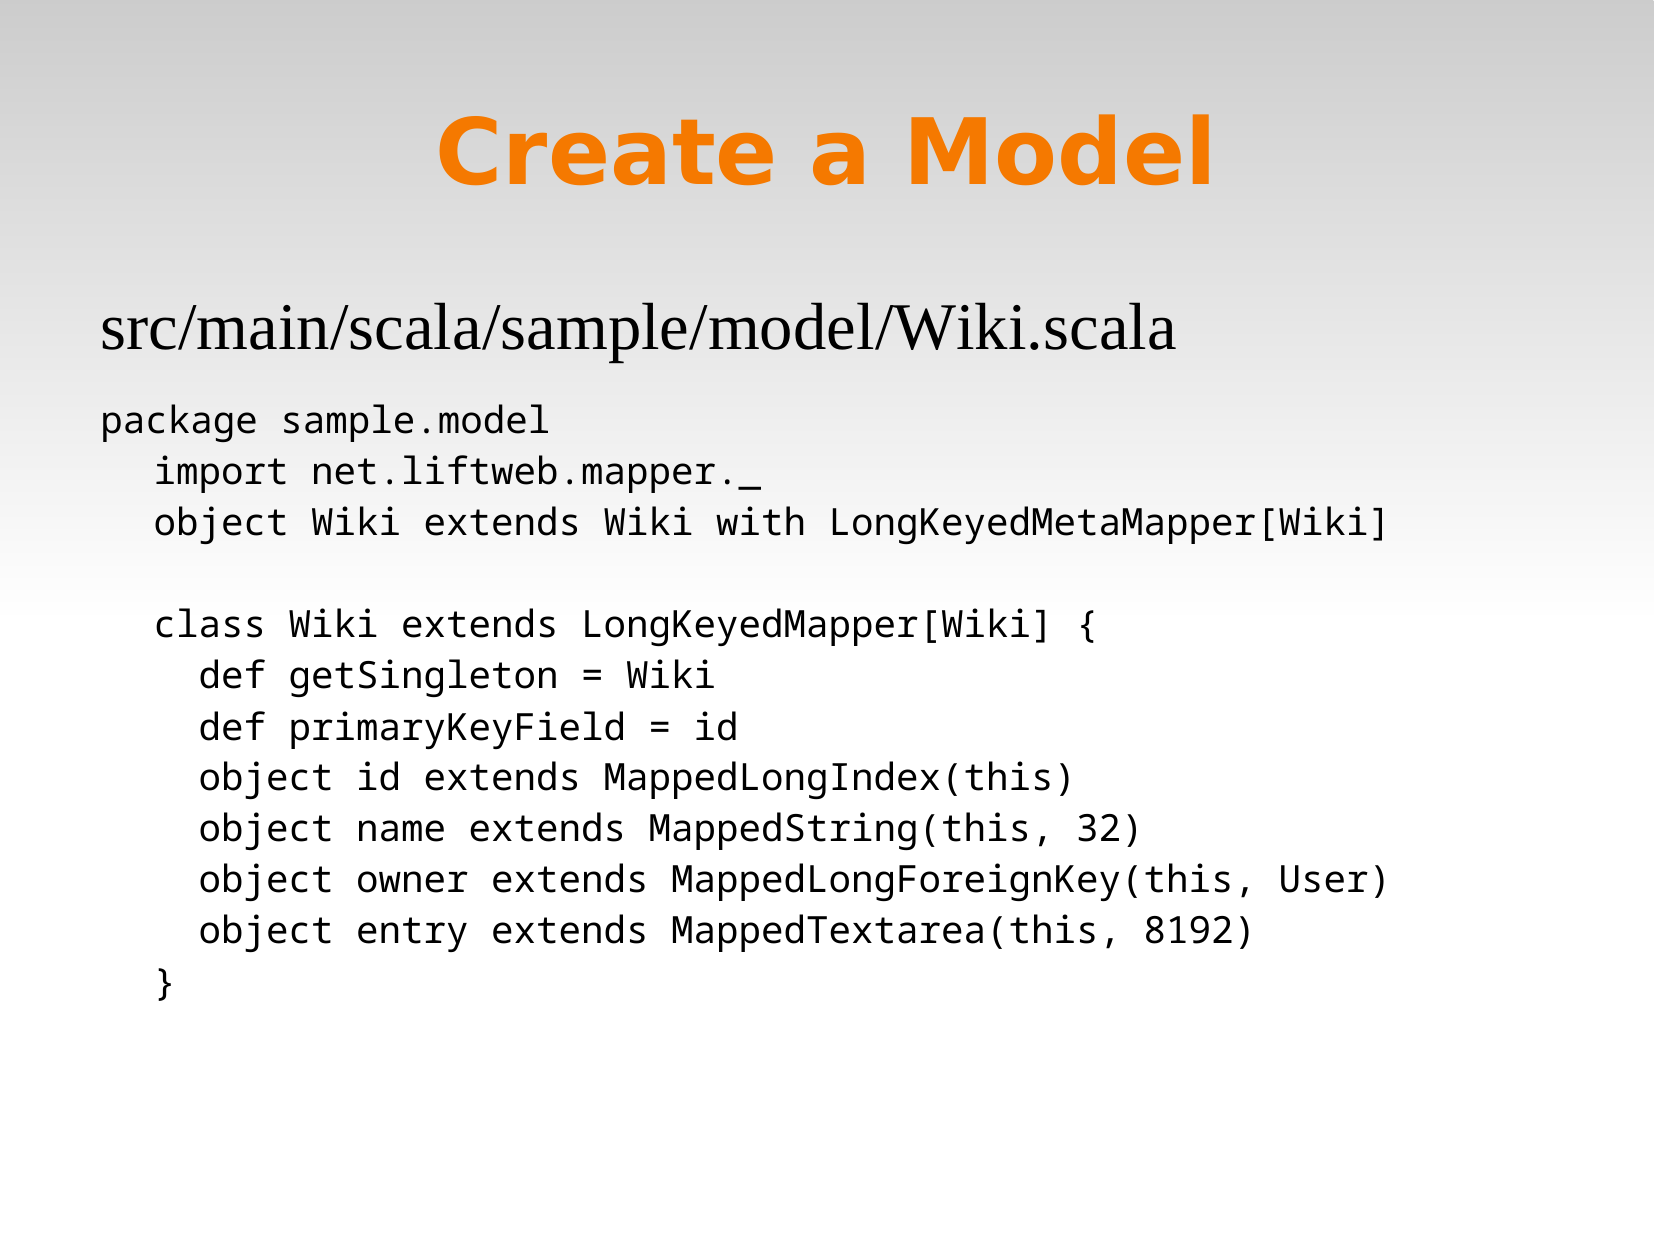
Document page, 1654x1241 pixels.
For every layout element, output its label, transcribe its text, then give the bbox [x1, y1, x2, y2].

list src/main/scala/sample/model/Wiki.scala package sample.model import net.liftweb.mapper._ object Wiki extends Wiki with LongKeyedMetaMapper[Wiki] class Wiki extends LongKeyedMapper[Wiki] { def getSingleton = Wiki def primaryKeyField = id object id extends MappedLongIndex(this) object name extends MappedString(this, 32) object owner extends MappedLongForeignKey(this, User) object entry extends MappedTextarea(this, 8192) } [82, 290, 1571, 1094]
title Create a Model [82, 56, 1571, 250]
